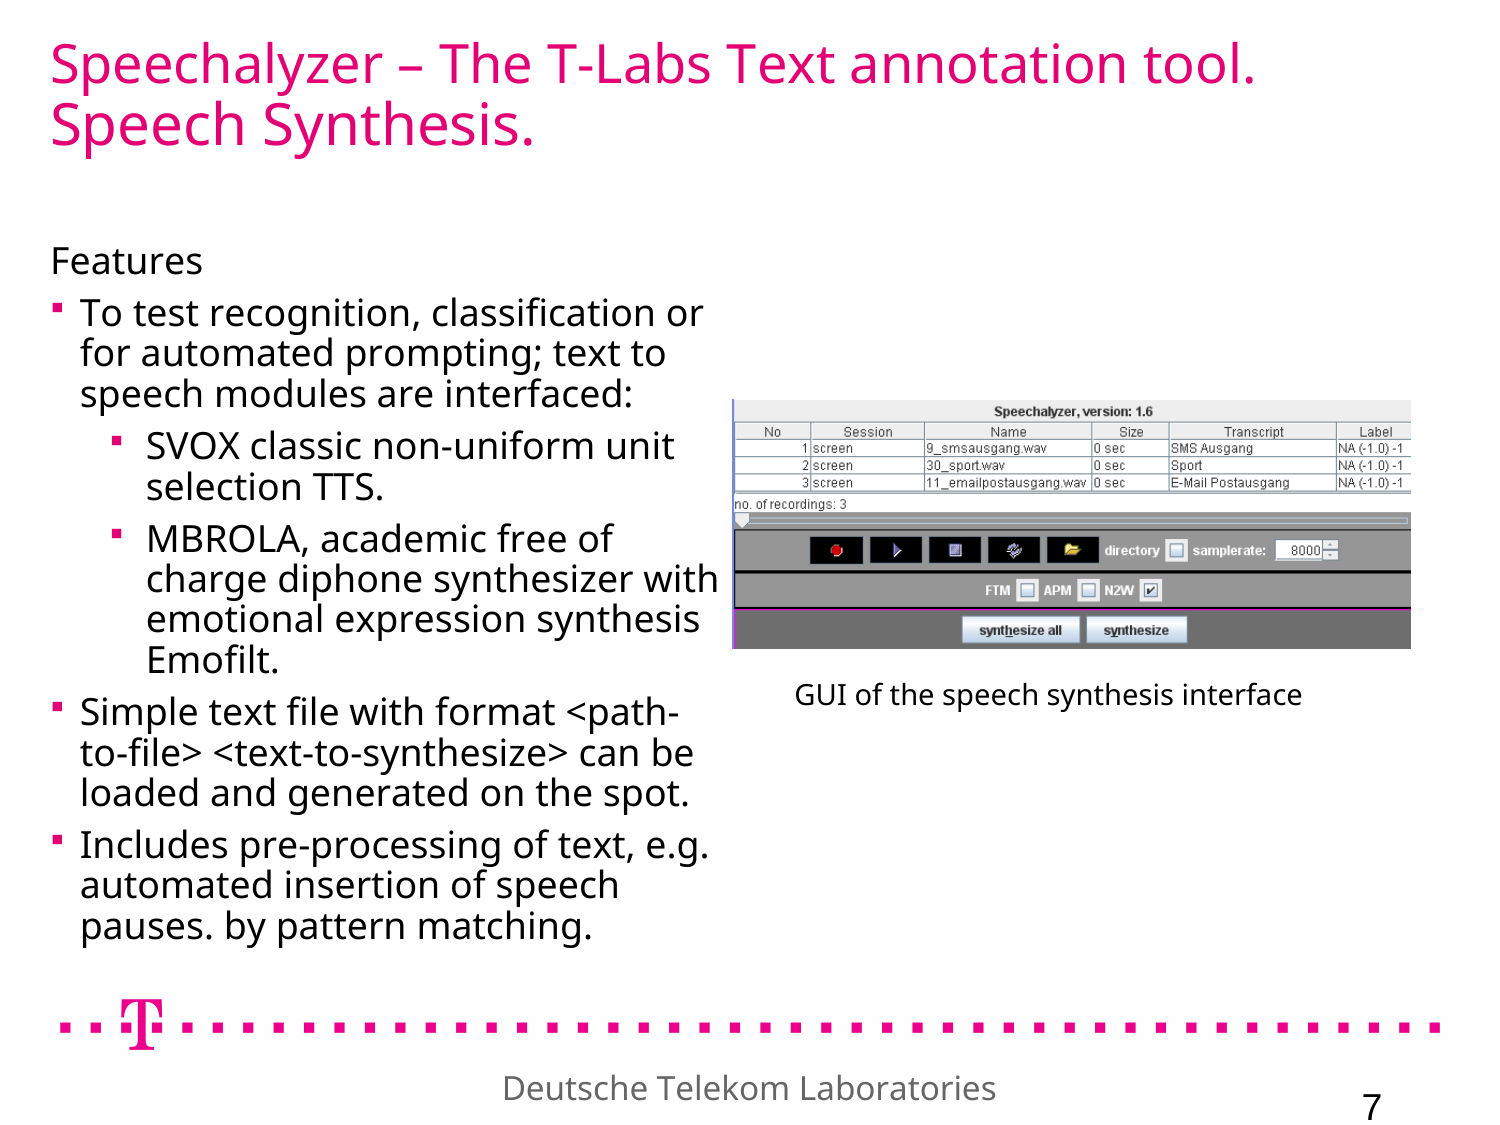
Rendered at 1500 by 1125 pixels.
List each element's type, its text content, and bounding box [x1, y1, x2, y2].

text_box Features To test recognition, classification or for automated prompting; text to speech modules are interfaced: SVOX classic non-uniform unit selection TTS. MBROLA, academic free of charge diphone synthesizer with emotional expression synthesis Emofilt. Simple text file with format <path-to-file> <text-to-synthesize> can be loaded and generated on the spot. Includes pre-processing of text, e.g. automated insertion of speech pauses. by pattern matching. [50, 241, 724, 976]
picture [50, 975, 1450, 1075]
title Speechalyzer – The T-Labs Text annotation tool. Speech Synthesis. [50, 36, 1450, 228]
picture [732, 399, 1411, 649]
text_box GUI of the speech synthesis interface [794, 680, 1376, 712]
